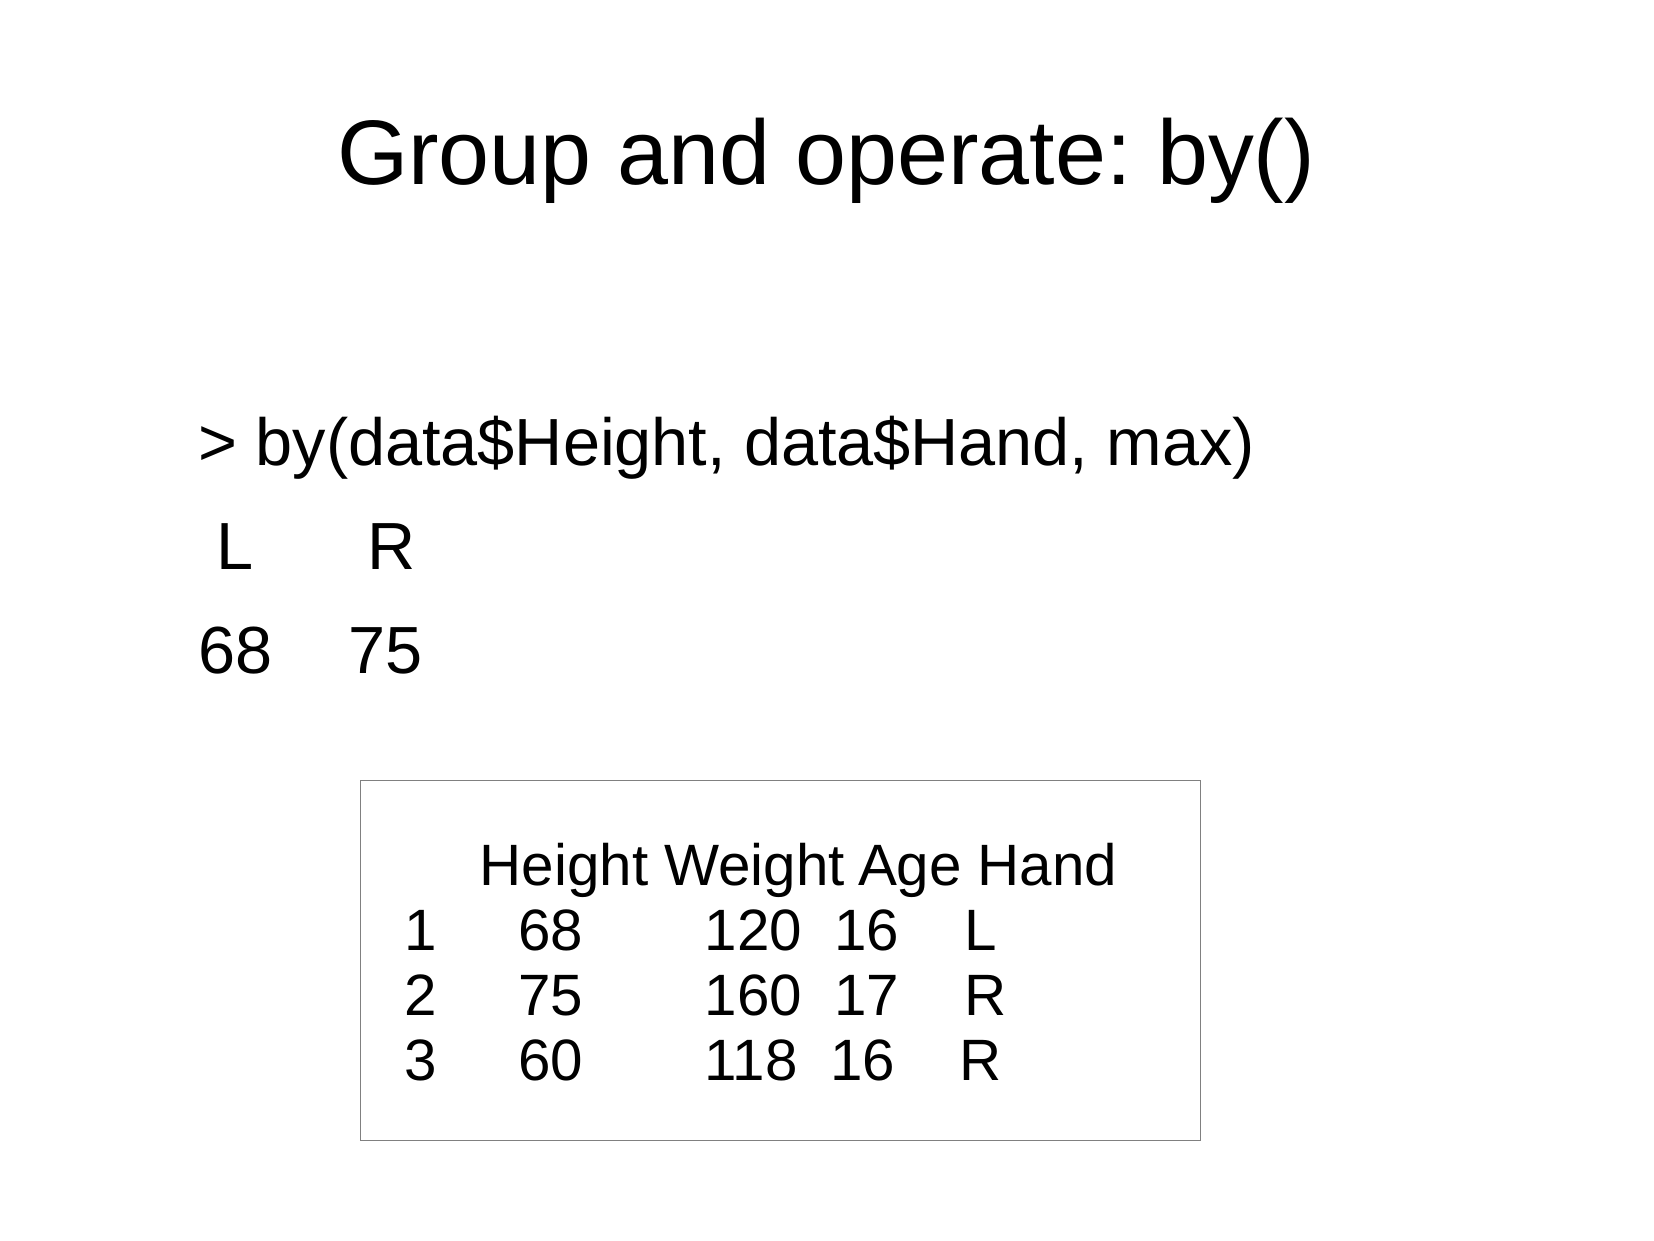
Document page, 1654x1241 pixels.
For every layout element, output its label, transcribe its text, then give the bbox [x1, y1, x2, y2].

list > by(data$Height, data$Hand, max) L R 68 75 [198, 405, 1351, 691]
title Group and operate: by() [82, 49, 1571, 257]
text_box Height Weight Age Hand 1 68 120 16 L 2 75 160 17 R 3 60 118 16 R [390, 825, 1141, 1100]
